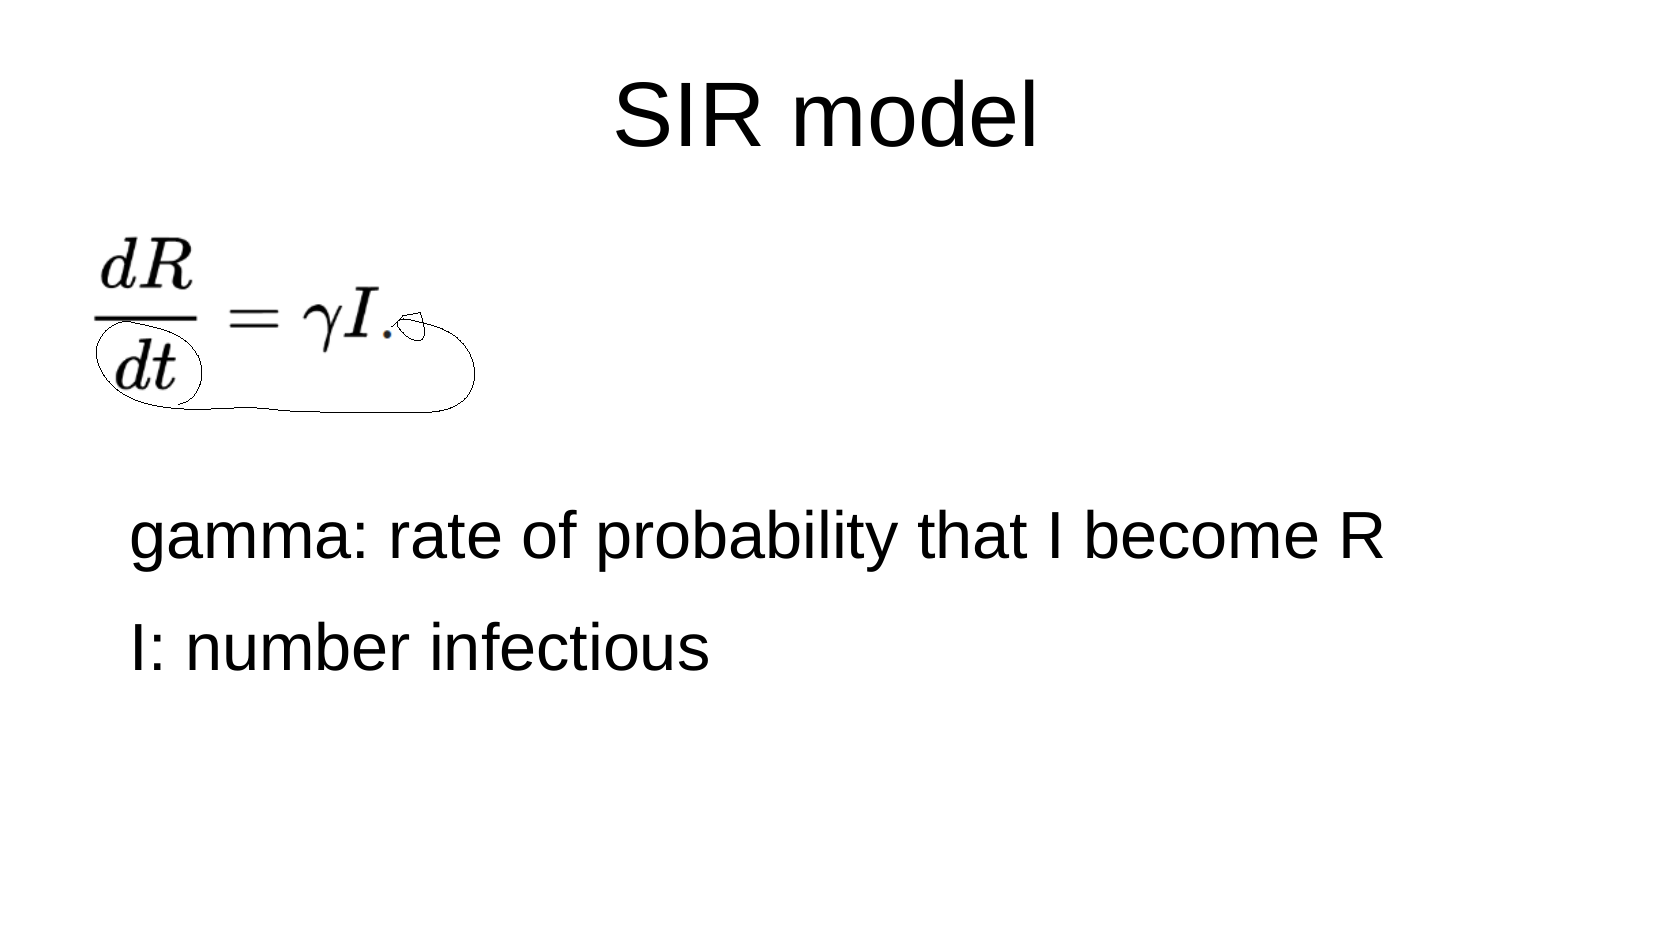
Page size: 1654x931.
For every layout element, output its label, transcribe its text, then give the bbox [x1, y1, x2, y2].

picture [82, 217, 638, 419]
title SIR model [82, 37, 1571, 193]
subtitle gamma: rate of probability that I become R I: number infectious [129, 460, 1619, 931]
